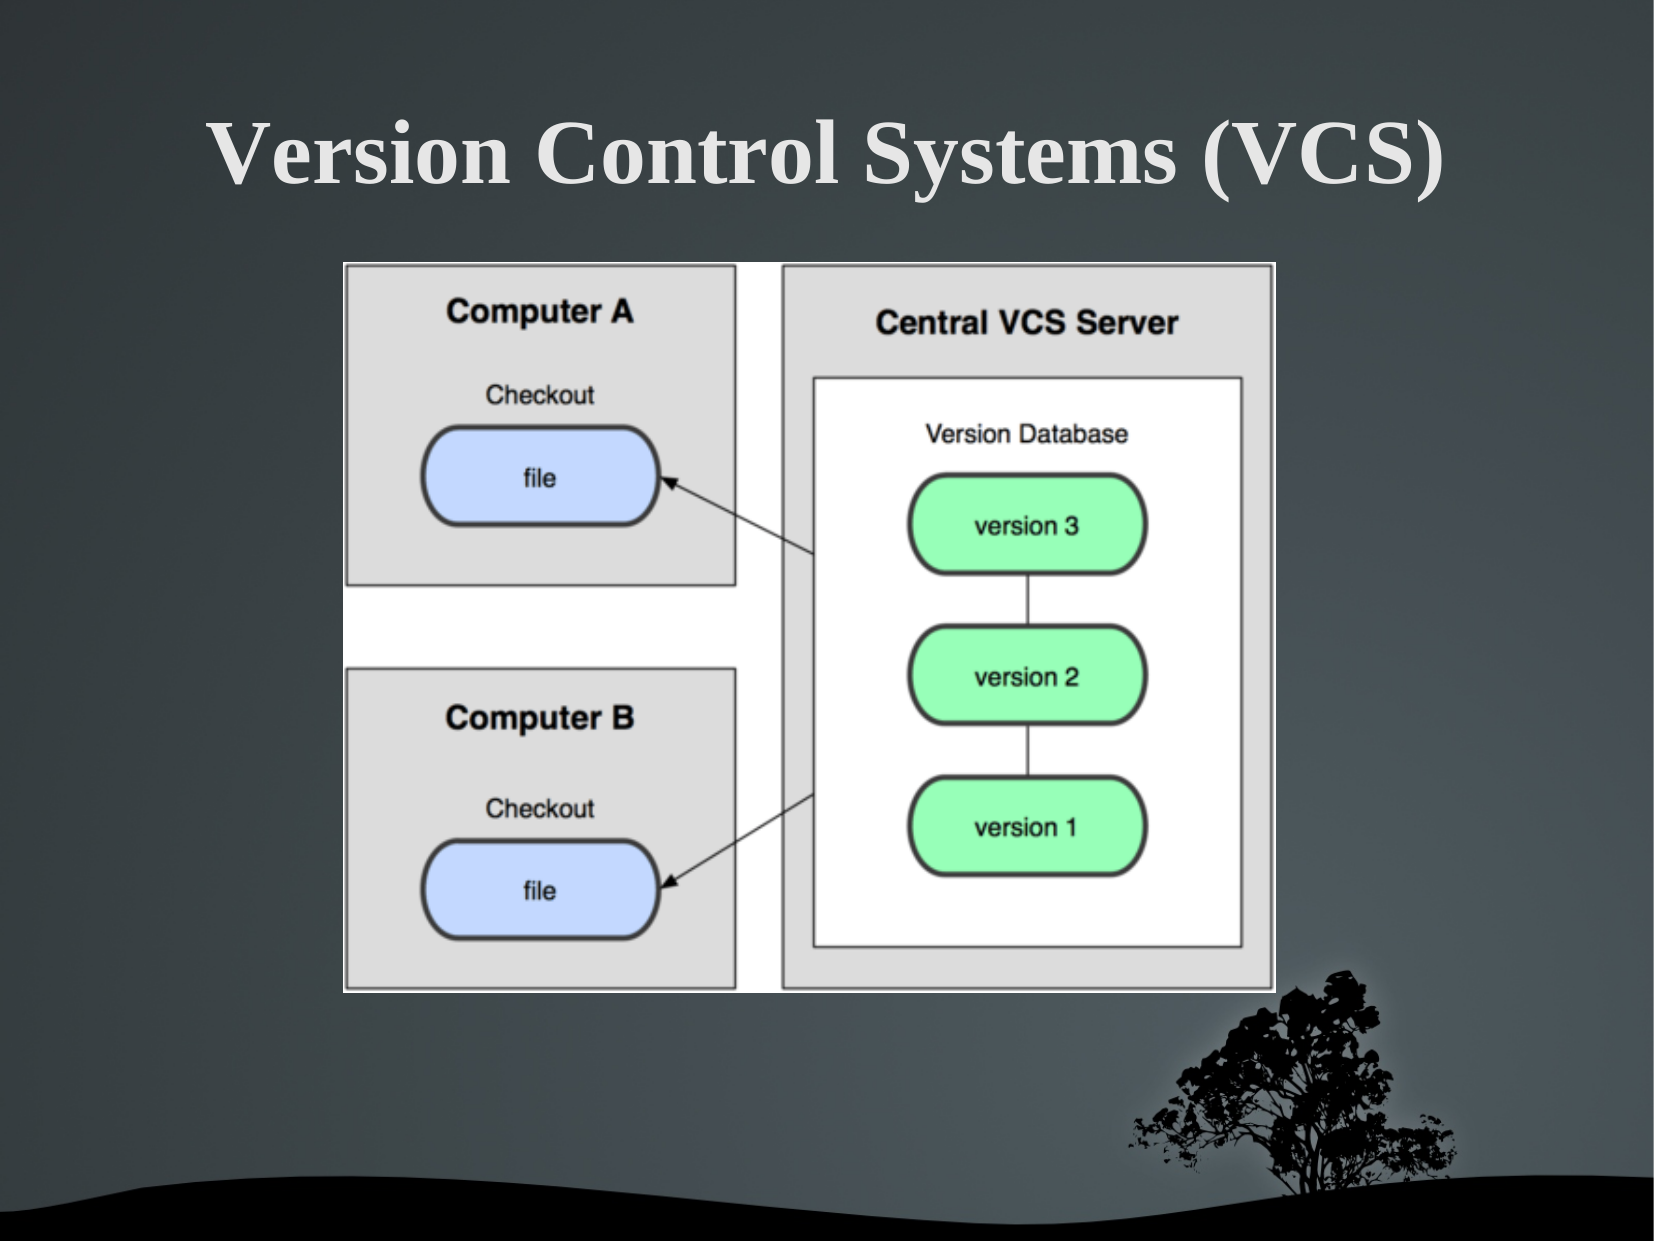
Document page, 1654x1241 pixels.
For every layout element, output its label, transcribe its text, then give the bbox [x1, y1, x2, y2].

picture [0, 0, 1654, 1241]
title Version Control Systems (VCS) [82, 49, 1571, 257]
